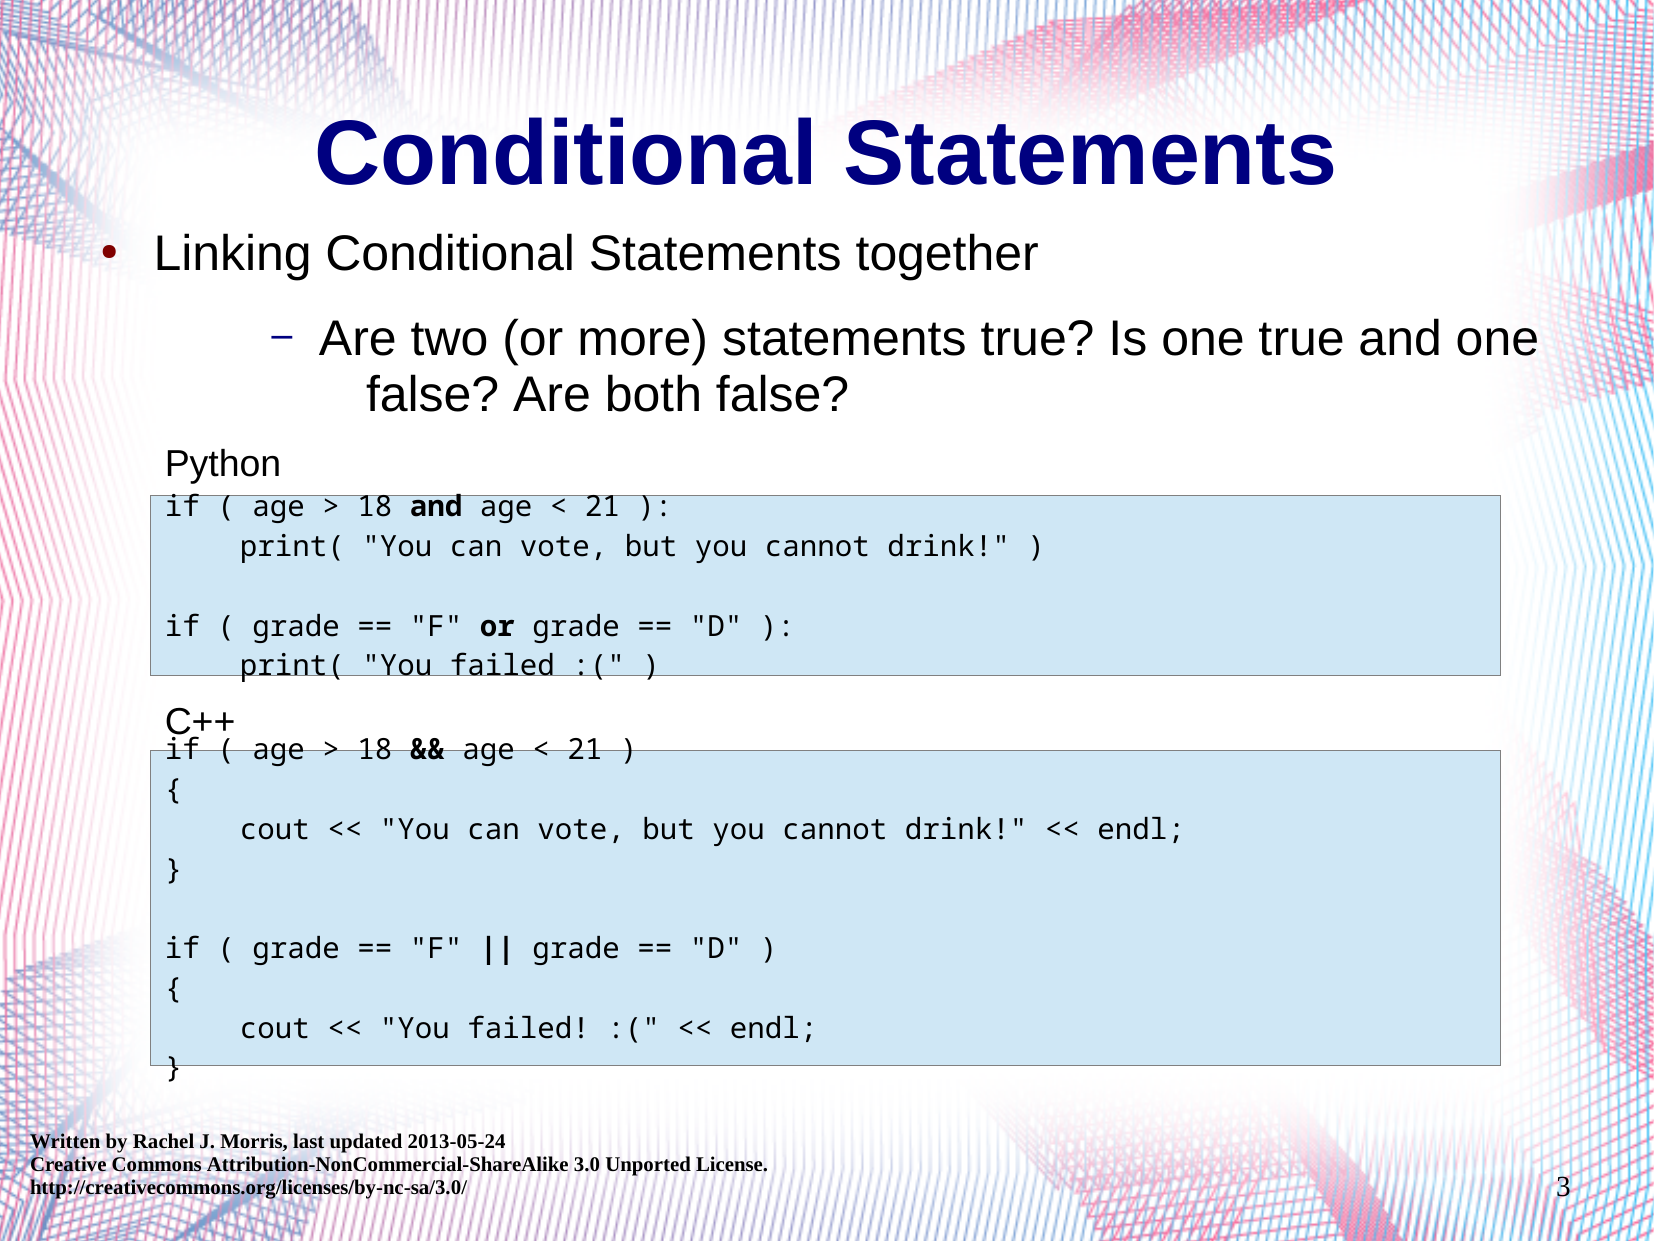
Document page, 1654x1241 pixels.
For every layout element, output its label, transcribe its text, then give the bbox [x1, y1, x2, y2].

text_box if ( age > 18 and age < 21 ): print( "You can vote, but you cannot drink!" ) if ( grade == "F" or grade == "D" ): print( "You failed :(" ) [150, 495, 1501, 676]
picture [0, 0, 1654, 1241]
text_box C++ [150, 693, 511, 751]
text_box if ( age > 18 && age < 21 ) { cout << "You can vote, but you cannot drink!" << endl; } if ( grade == "F" || grade == "D" ) { cout << "You failed! :(" << endl; } [150, 750, 1501, 1066]
list Linking Conditional Statements together Are two (or more) statements true? Is one true and one false? Are both false? [82, 225, 1571, 424]
text_box Python [150, 435, 511, 492]
title Conditional Statements [82, 49, 1571, 225]
